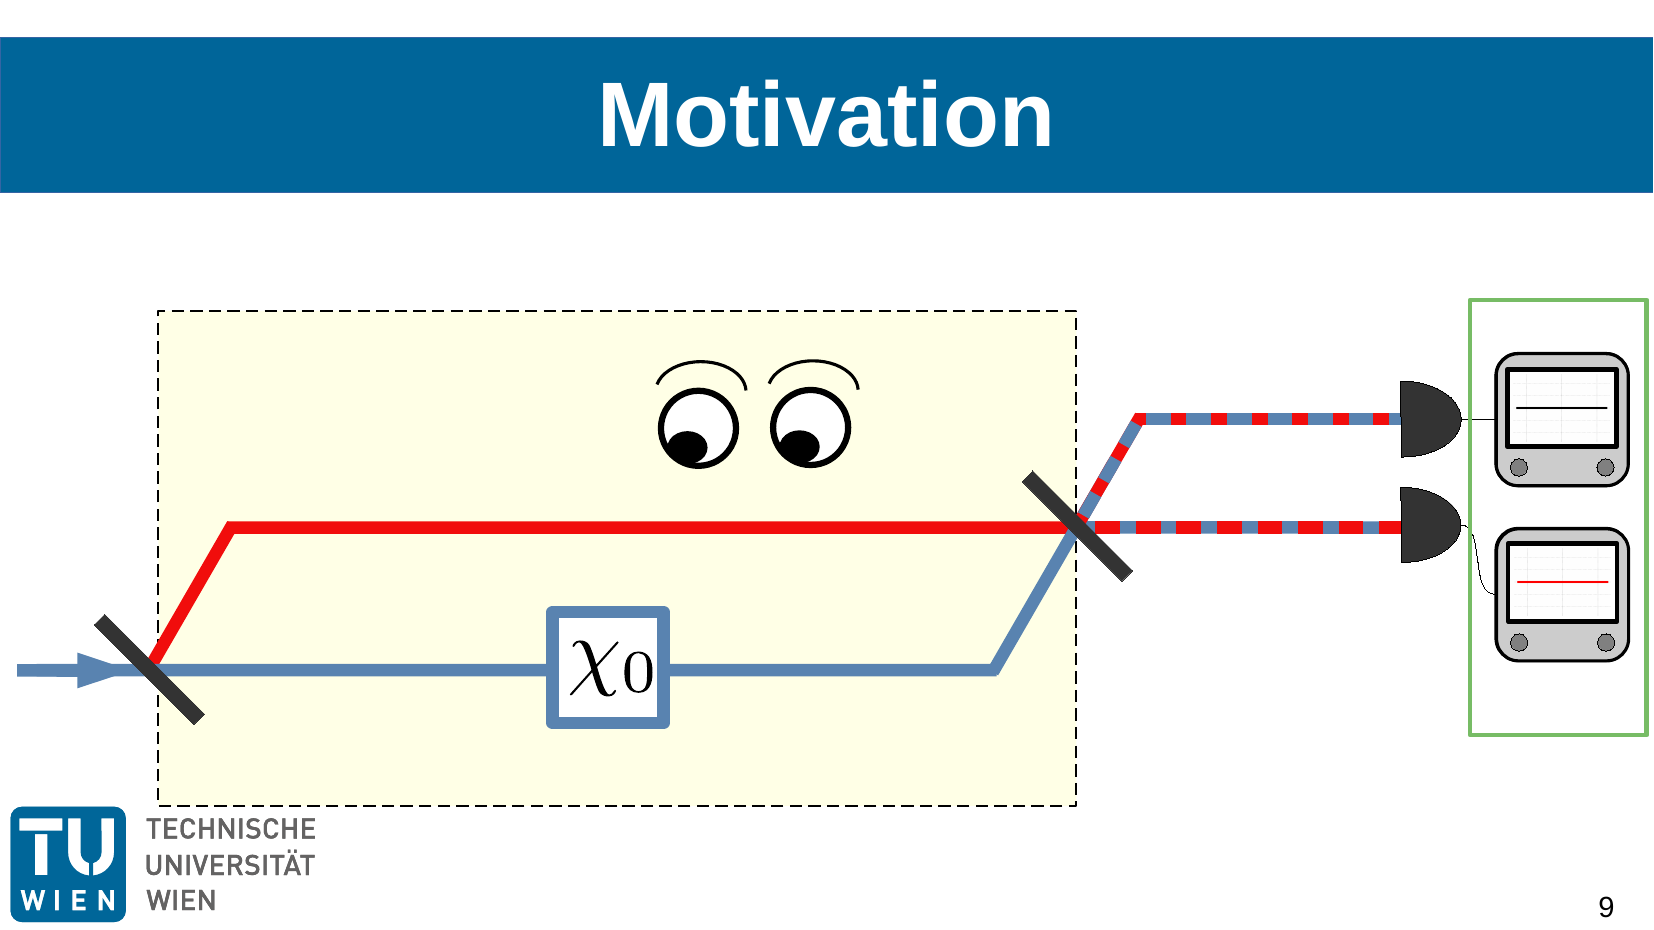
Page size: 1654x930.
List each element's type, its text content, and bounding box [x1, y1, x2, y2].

text_box [1495, 528, 1629, 661]
text_box [94, 534, 1077, 806]
picture [1510, 546, 1615, 619]
text_box [1495, 353, 1629, 486]
picture [553, 625, 661, 712]
text_box [158, 310, 1133, 639]
text_box [1400, 487, 1461, 563]
title Motivation [0, 37, 1653, 193]
text_box [1400, 381, 1462, 458]
picture [1509, 371, 1614, 445]
